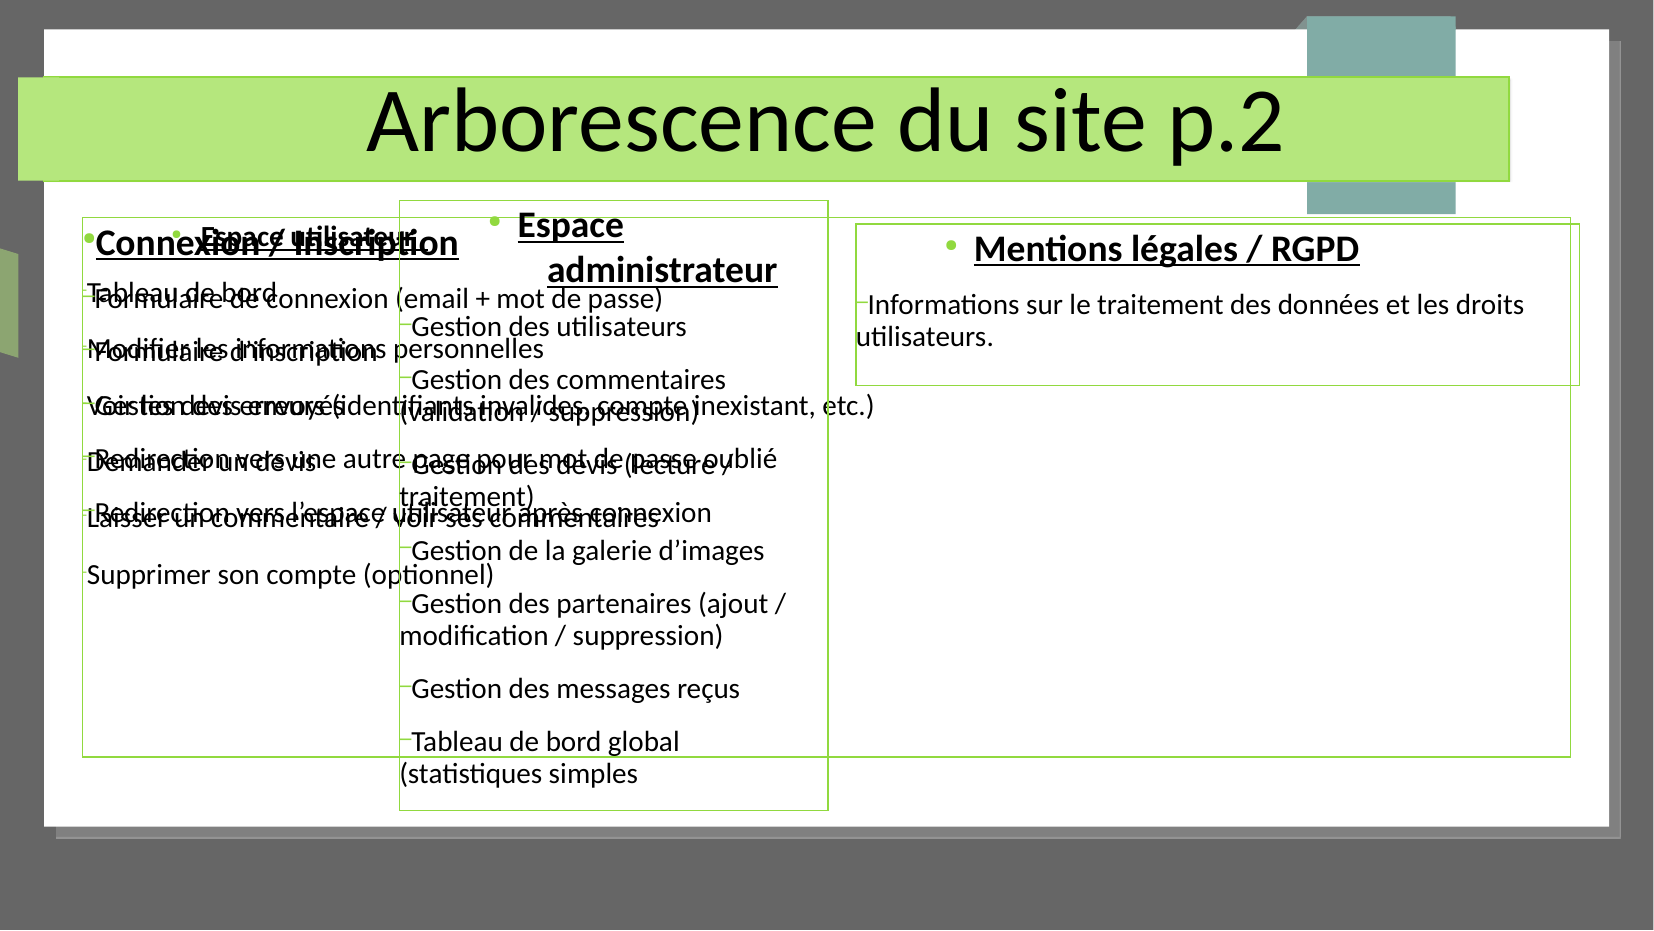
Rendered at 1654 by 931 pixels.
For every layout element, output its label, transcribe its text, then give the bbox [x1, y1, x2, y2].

title Arborescence du site p.2 [82, 37, 1571, 193]
list Connexion / Inscription Formulaire de connexion (email + mot de passe) Formulaire d’inscription Gestion des erreurs (identifiants invalides, compte inexistant, etc.) Redirection vers une autre page pour mot de passe oublié Redirection vers l’espace utilisateur après connexion [829, 217, 1571, 757]
list Espace administrateur Gestion des utilisateurs Gestion des commentaires (validation / suppression) Gestion des devis (lecture / traitement) Gestion de la galerie d’images Gestion des partenaires (ajout / modification / suppression) Gestion des messages reçus Tableau de bord global (statistiques simples [399, 200, 828, 811]
list Mentions légales / RGPD Informations sur le traitement des données et les droits utilisateurs. [855, 223, 1580, 386]
list Connexion / Inscription Formulaire de connexion (email + mot de passe) Formulaire d’inscription Gestion des erreurs (identifiants invalides, compte inexistant, etc.) Redirection vers une autre page pour mot de passe oublié Redirection vers l’espace utilisateur après connexion [82, 217, 399, 757]
